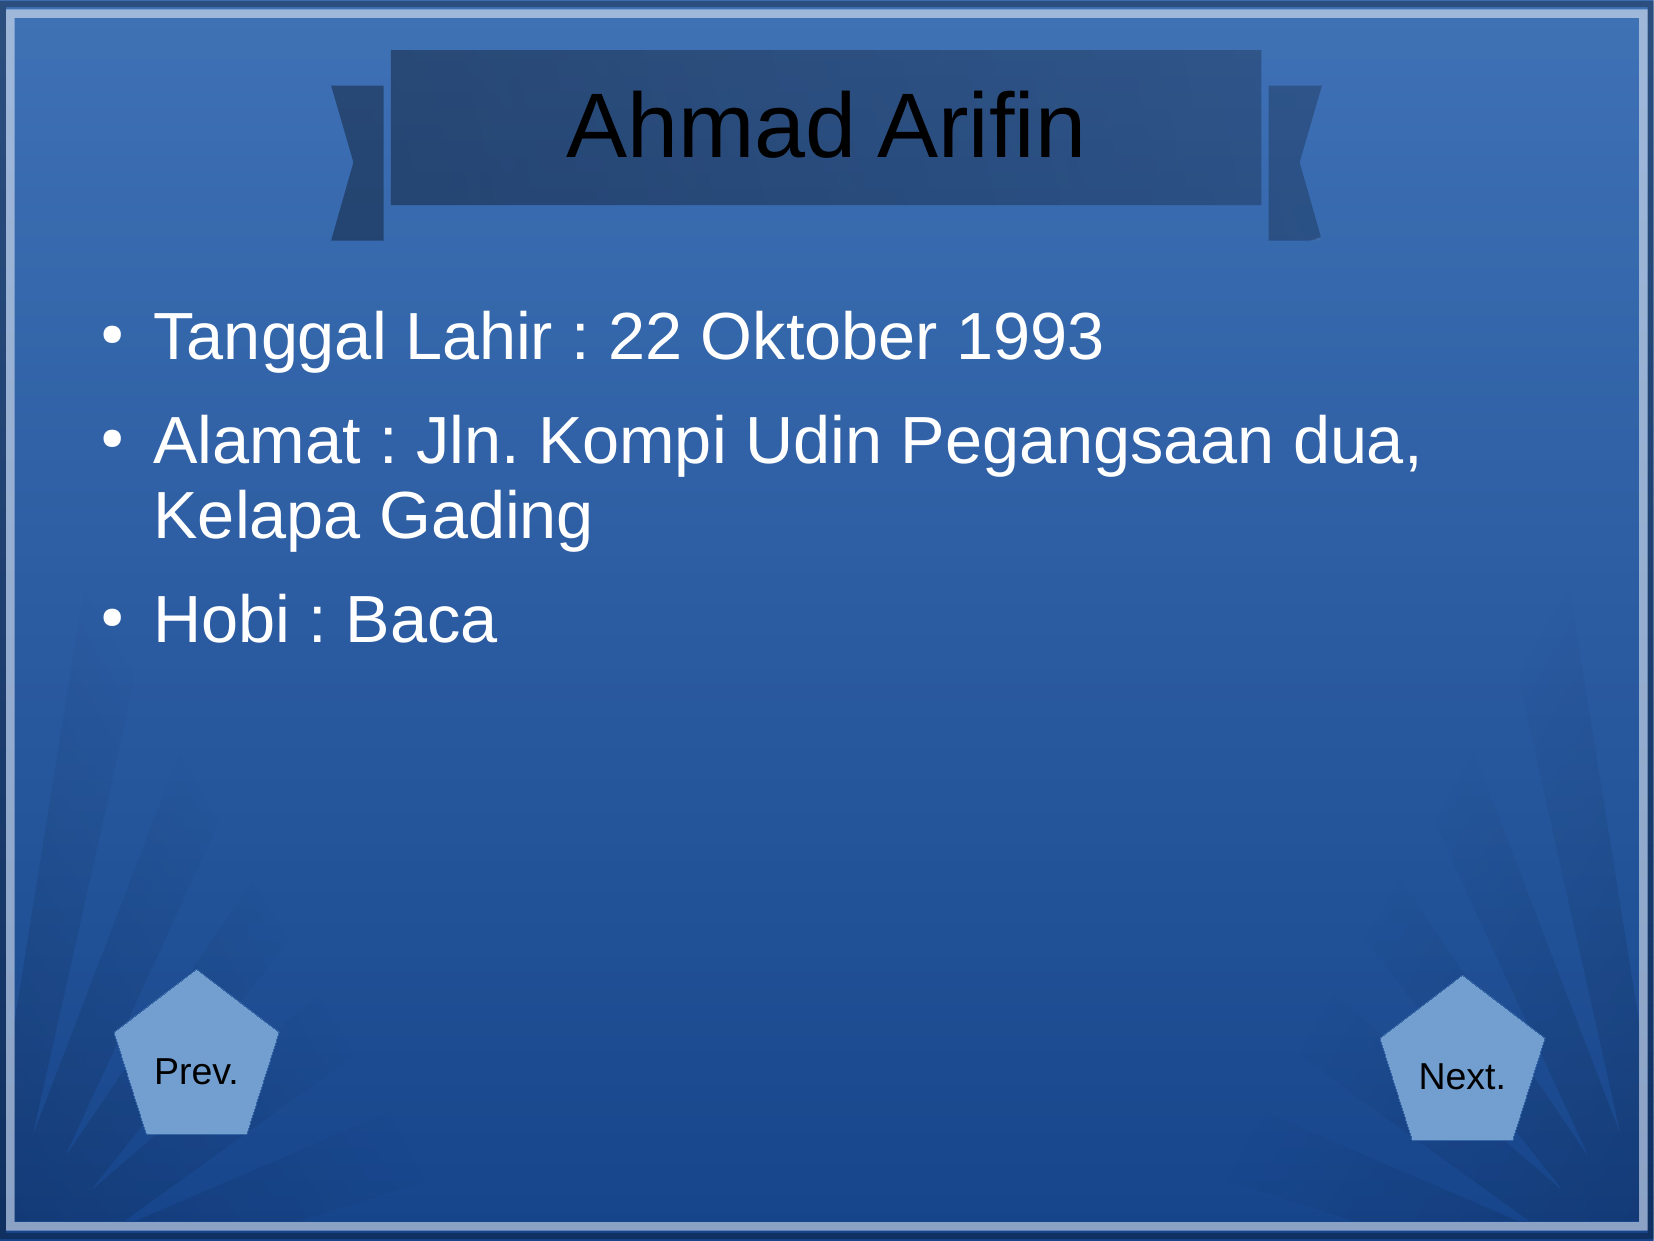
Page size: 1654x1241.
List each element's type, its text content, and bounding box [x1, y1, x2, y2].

list Tanggal Lahir : 22 Oktober 1993 Alamat : Jln. Kompi Udin Pegangsaan dua, Kelapa Gading Hobi : Baca [82, 299, 1571, 1241]
text_box Next. [1380, 975, 1546, 1141]
text_box Prev. [114, 969, 280, 1135]
title Ahmad Arifin [389, 47, 1264, 205]
